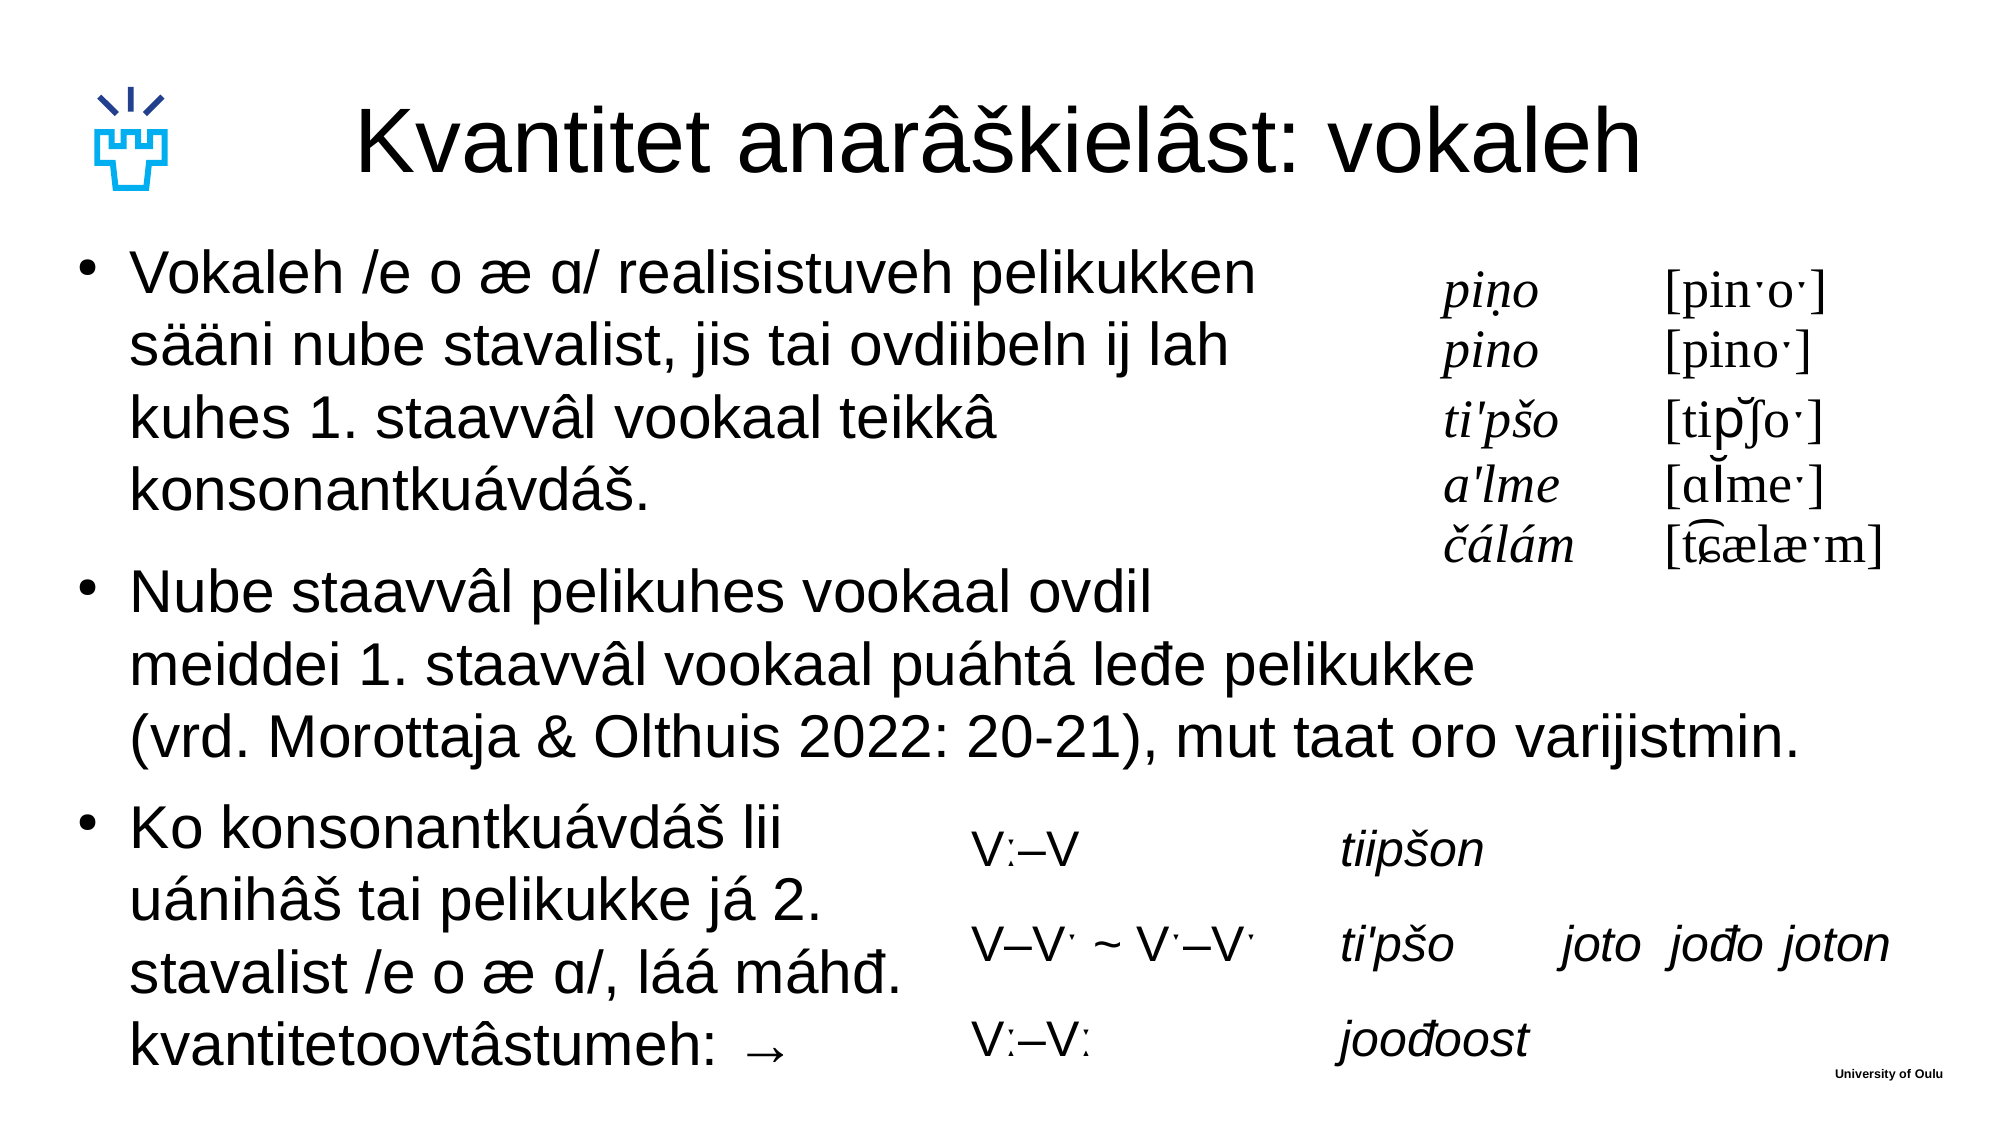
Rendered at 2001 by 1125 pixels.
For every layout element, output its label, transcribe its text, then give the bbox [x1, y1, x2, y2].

text_box piṇo [pinˑoˑ] pino [pinoˑ] ti'pšo [tip̆ʃoˑ] a'lme [ɑĬmeˑ] čálám [t͡ɕælæˑm] [1428, 251, 2000, 591]
text_box Vː–V tiipšon V–Vˑ ~ Vˑ–Vˑ ti'pšo joto jođo joton Vː–Vː joođoost [956, 785, 1991, 1075]
title Kvantitet anarâškielâst: vokaleh [216, 38, 1784, 244]
list Vokaleh /e o æ ɑ/ realisistuveh pelikukken sääni nube stavalist, jis tai ovdiibeln ij lah kuhes 1. staavvâl vookaal teikkâ konsonantkuávdáš. Nube staavvâl pelikuhes vookaal ovdil meiddei 1. staavvâl vookaal puáhtá leđe pelikukke (vrd. Morottaja & Olthuis 2022: 20-21), mut taat oro varijistmin. Ko konsonantkuávdáš lii uánihâš tai pelikukke já 2. stavalist /e o æ ɑ/, láá máhđ. kvantitetoovtâstumeh: → [59, 232, 1933, 1086]
